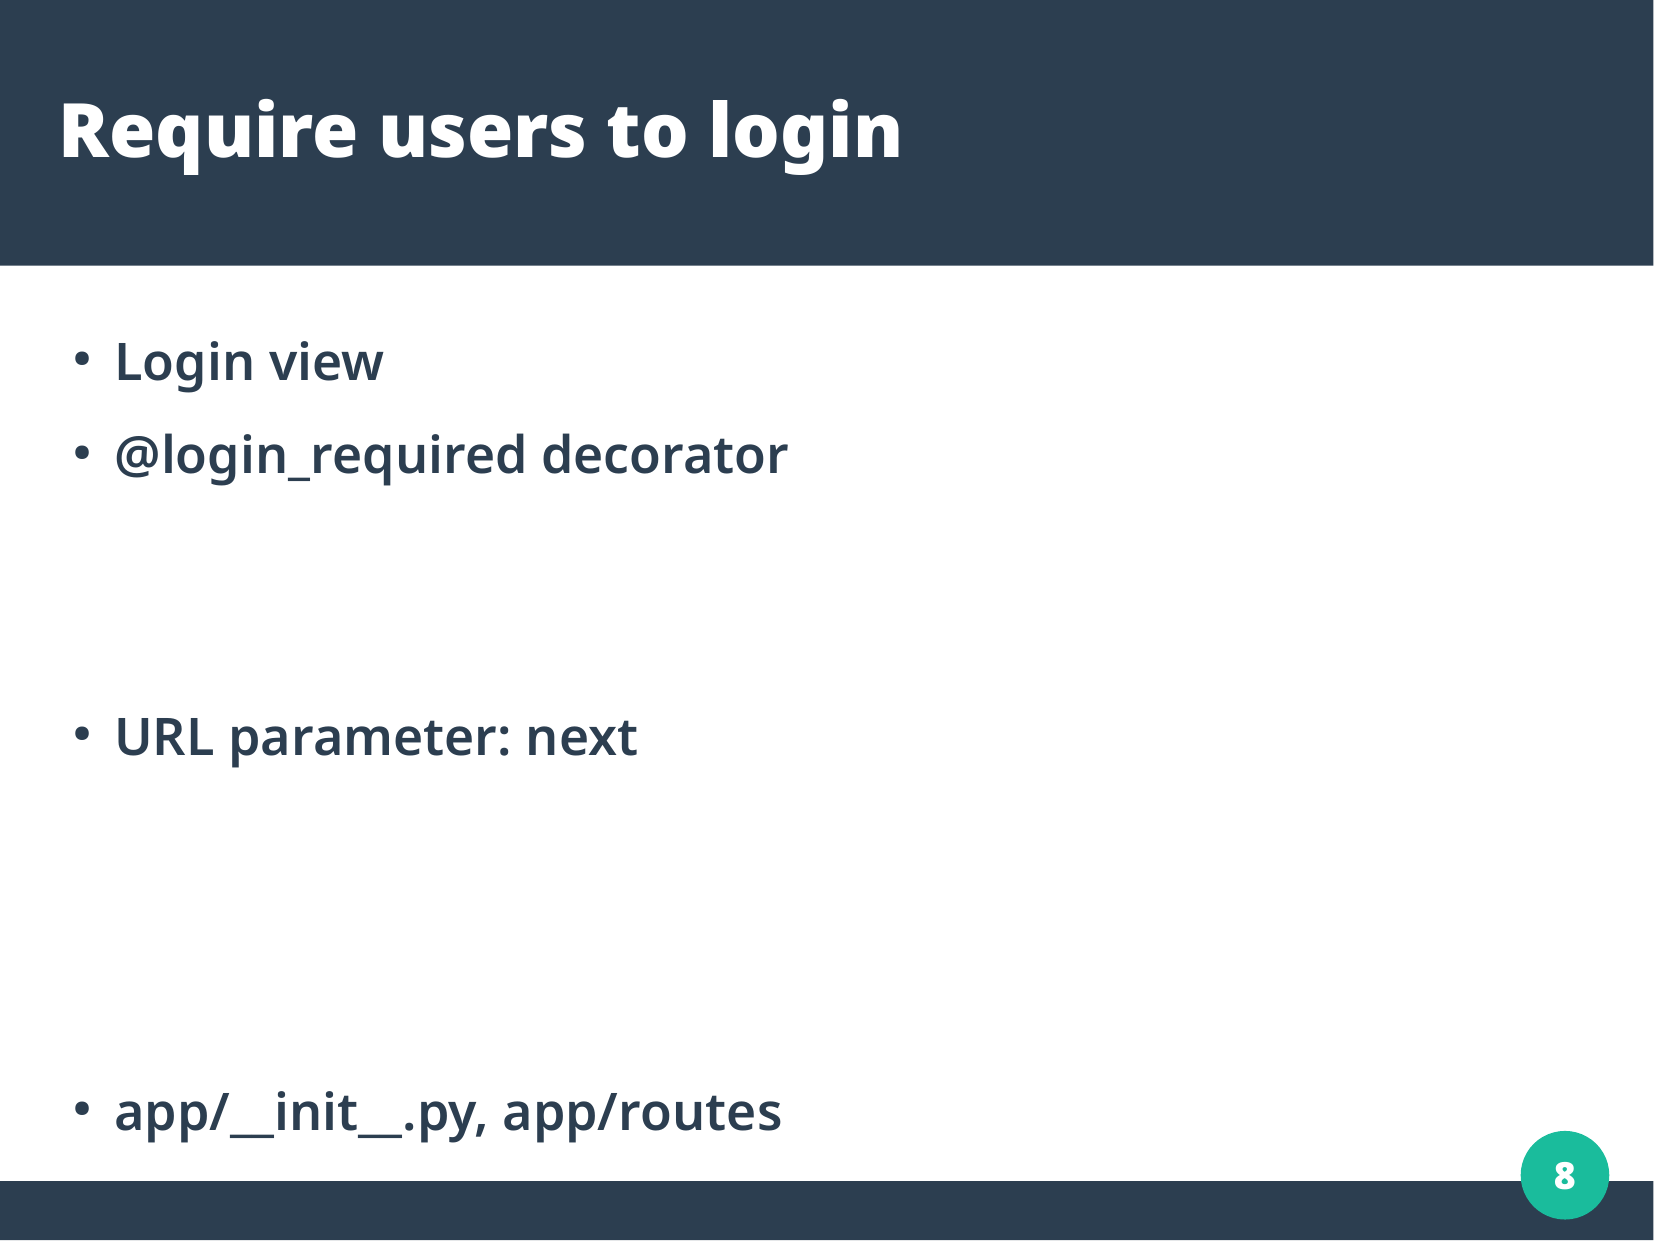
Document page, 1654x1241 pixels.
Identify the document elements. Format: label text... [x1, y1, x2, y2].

title Require users to login [59, 49, 1595, 207]
list Login view @login_required decorator URL parameter: next app/__init__.py, app/routes [59, 324, 1595, 1152]
